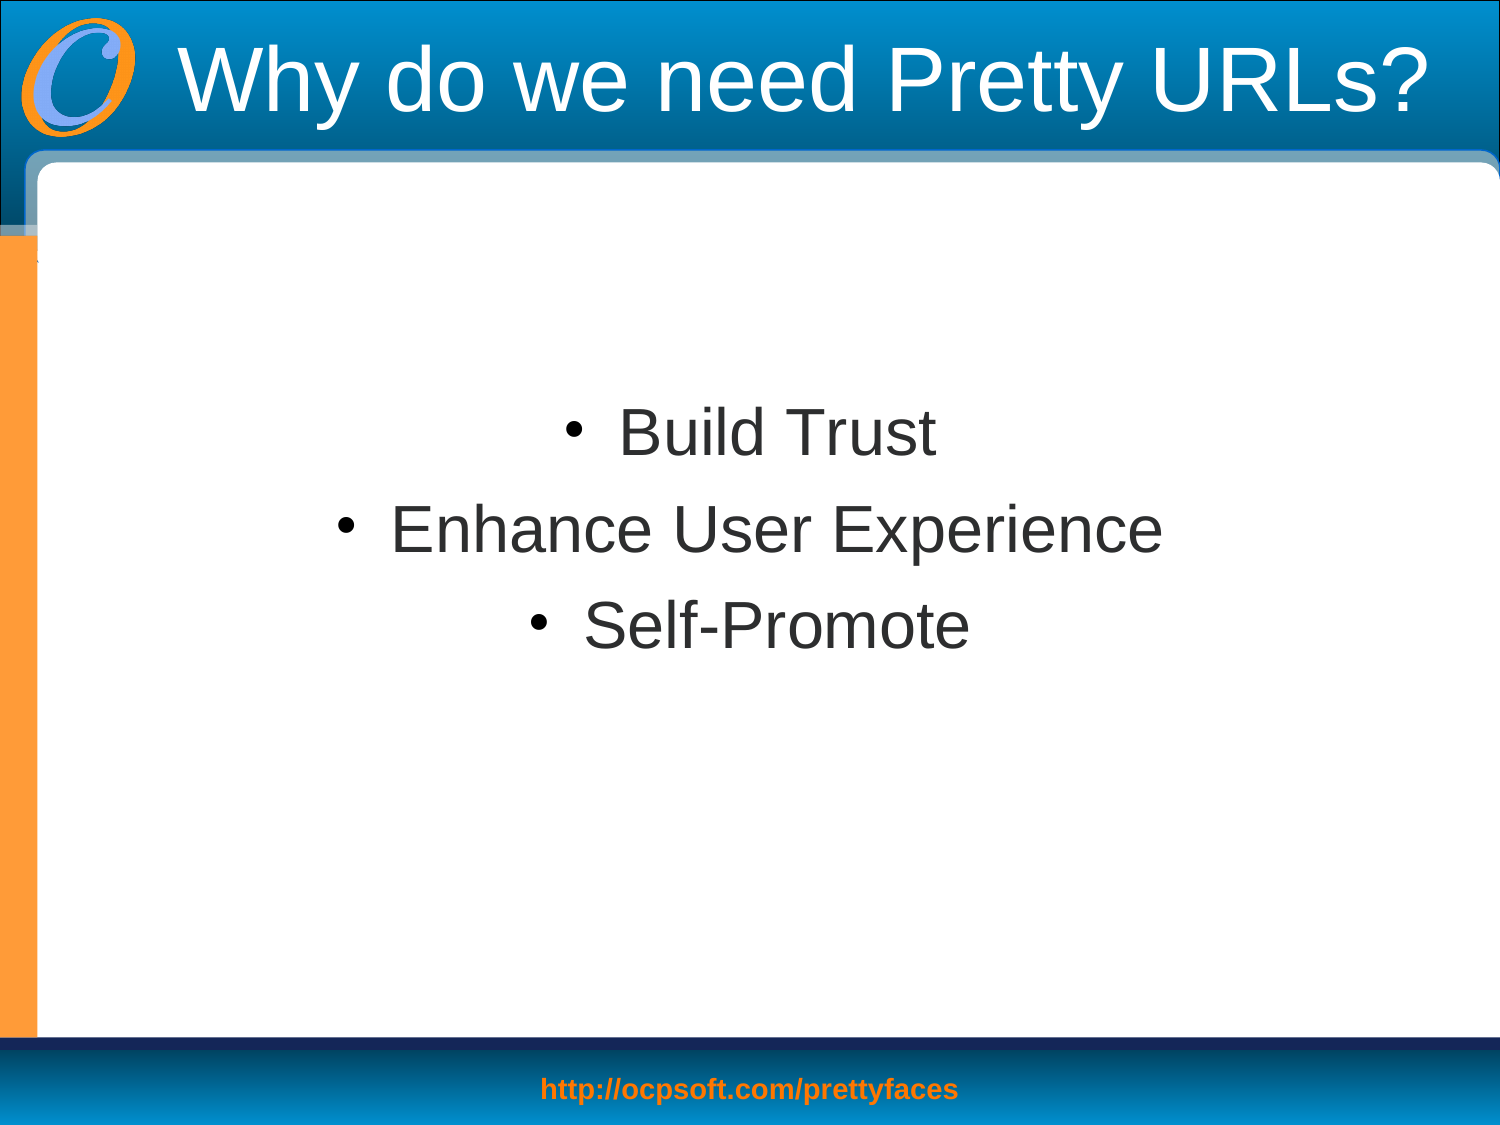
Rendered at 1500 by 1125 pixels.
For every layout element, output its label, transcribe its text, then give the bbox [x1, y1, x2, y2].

picture [22, 19, 135, 136]
title Why do we need Pretty URLs? [162, 11, 1463, 138]
list Build Trust Enhance User Experience Self-Promote [75, 187, 1425, 1005]
